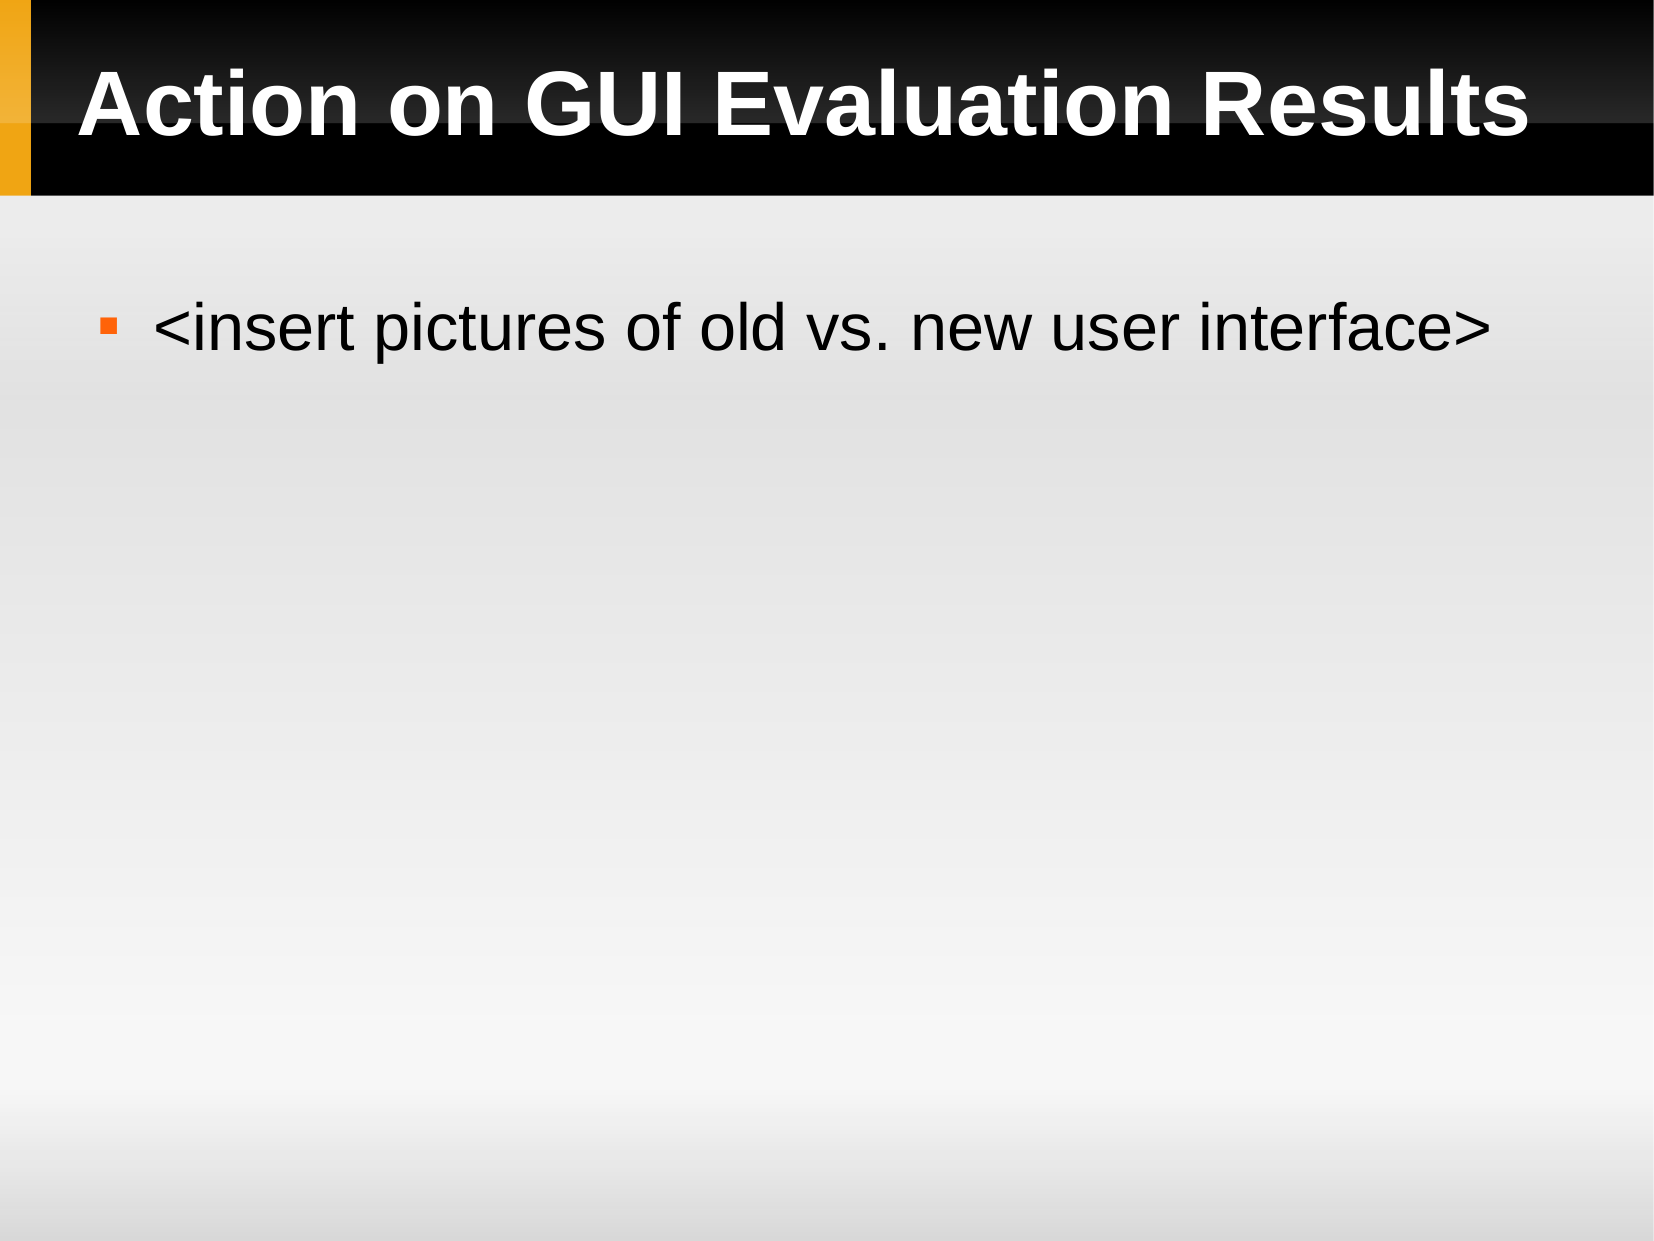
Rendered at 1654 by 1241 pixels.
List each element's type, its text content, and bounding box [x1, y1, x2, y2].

list <insert pictures of old vs. new user interface> [82, 290, 1571, 1109]
title Action on GUI Evaluation Results [76, 0, 1565, 208]
picture [0, 0, 1654, 1241]
